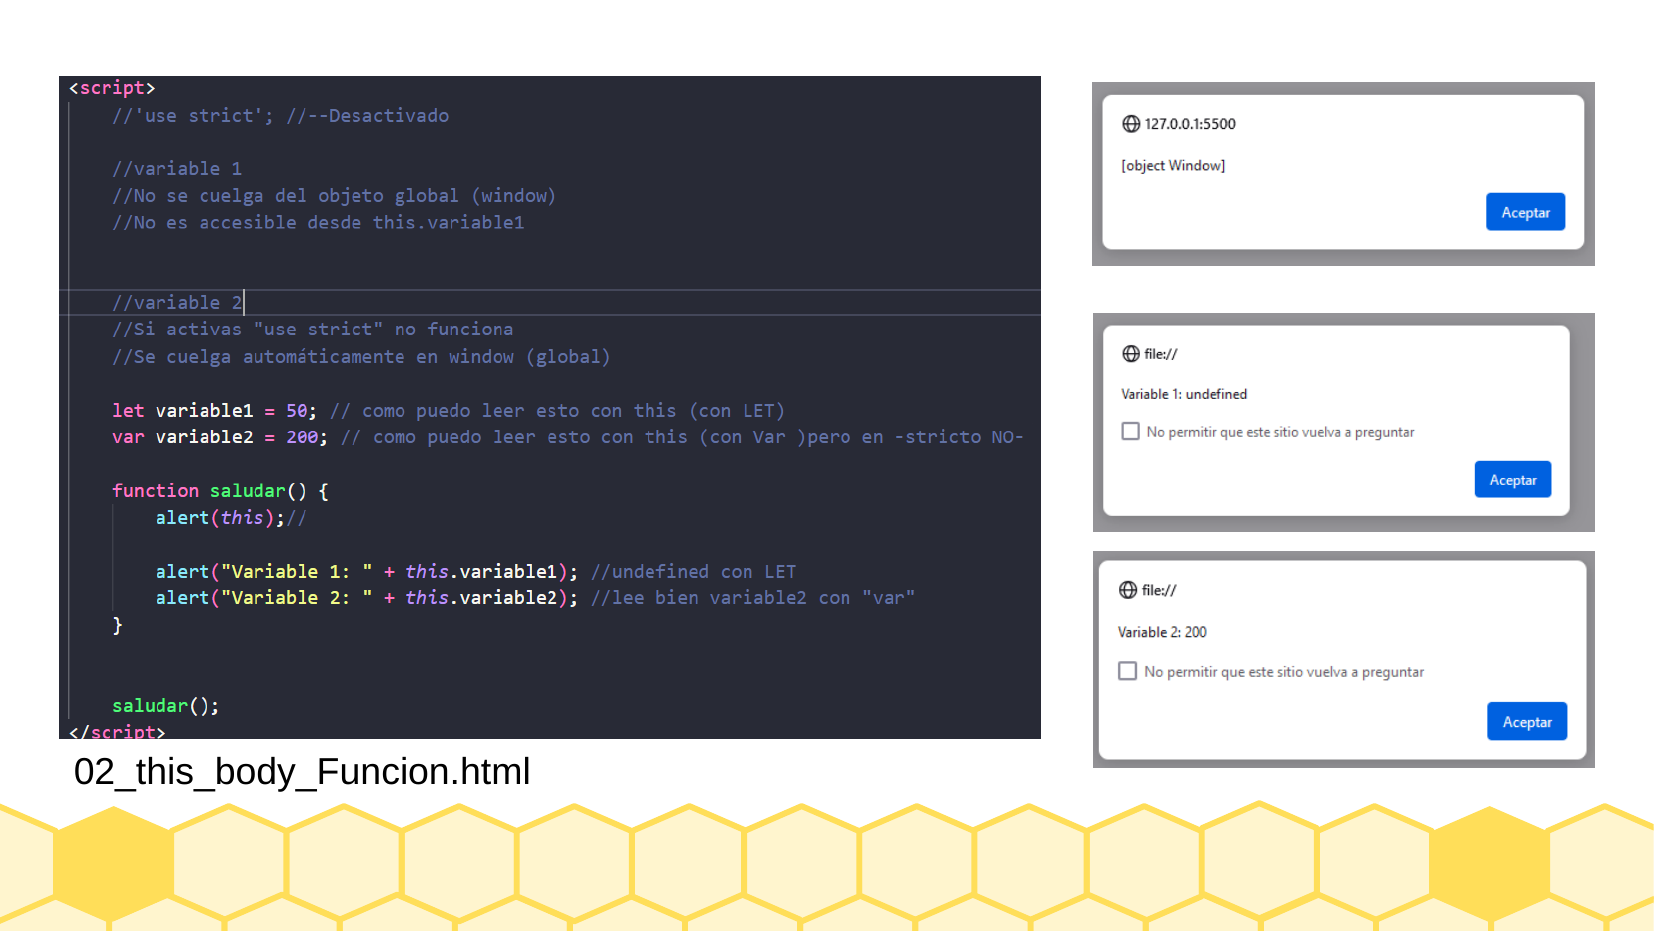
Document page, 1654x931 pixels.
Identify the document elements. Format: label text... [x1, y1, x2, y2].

text_box 02_this_body_Funcion.html [59, 742, 548, 800]
picture [1092, 82, 1595, 266]
picture [1093, 313, 1595, 532]
picture [59, 76, 1041, 739]
picture [1093, 551, 1595, 768]
